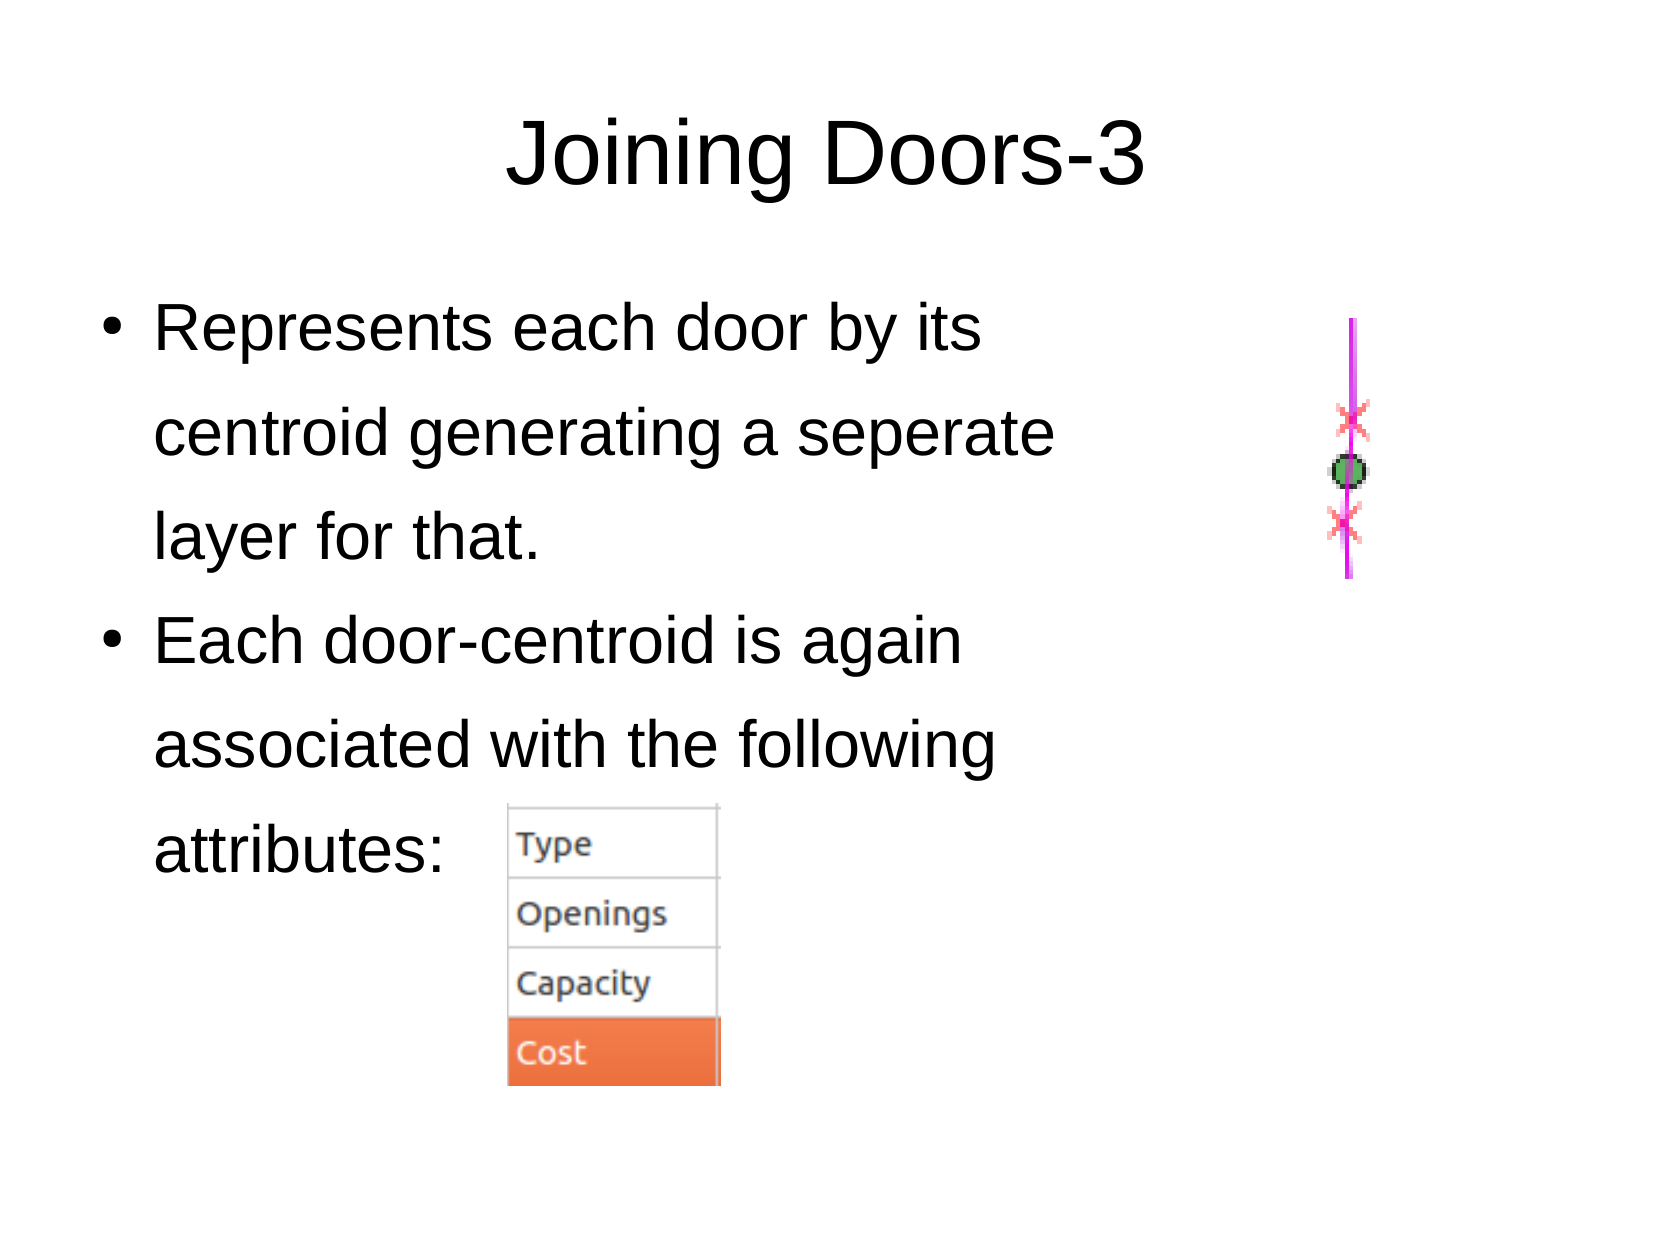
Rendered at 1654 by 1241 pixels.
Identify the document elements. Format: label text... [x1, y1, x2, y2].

picture [507, 803, 721, 1086]
title Joining Doors-3 [82, 49, 1571, 257]
picture [1268, 318, 1435, 579]
list Represents each door by its centroid generating a seperate layer for that. Each door-centroid is again associated with the following attributes: [82, 290, 1571, 1010]
